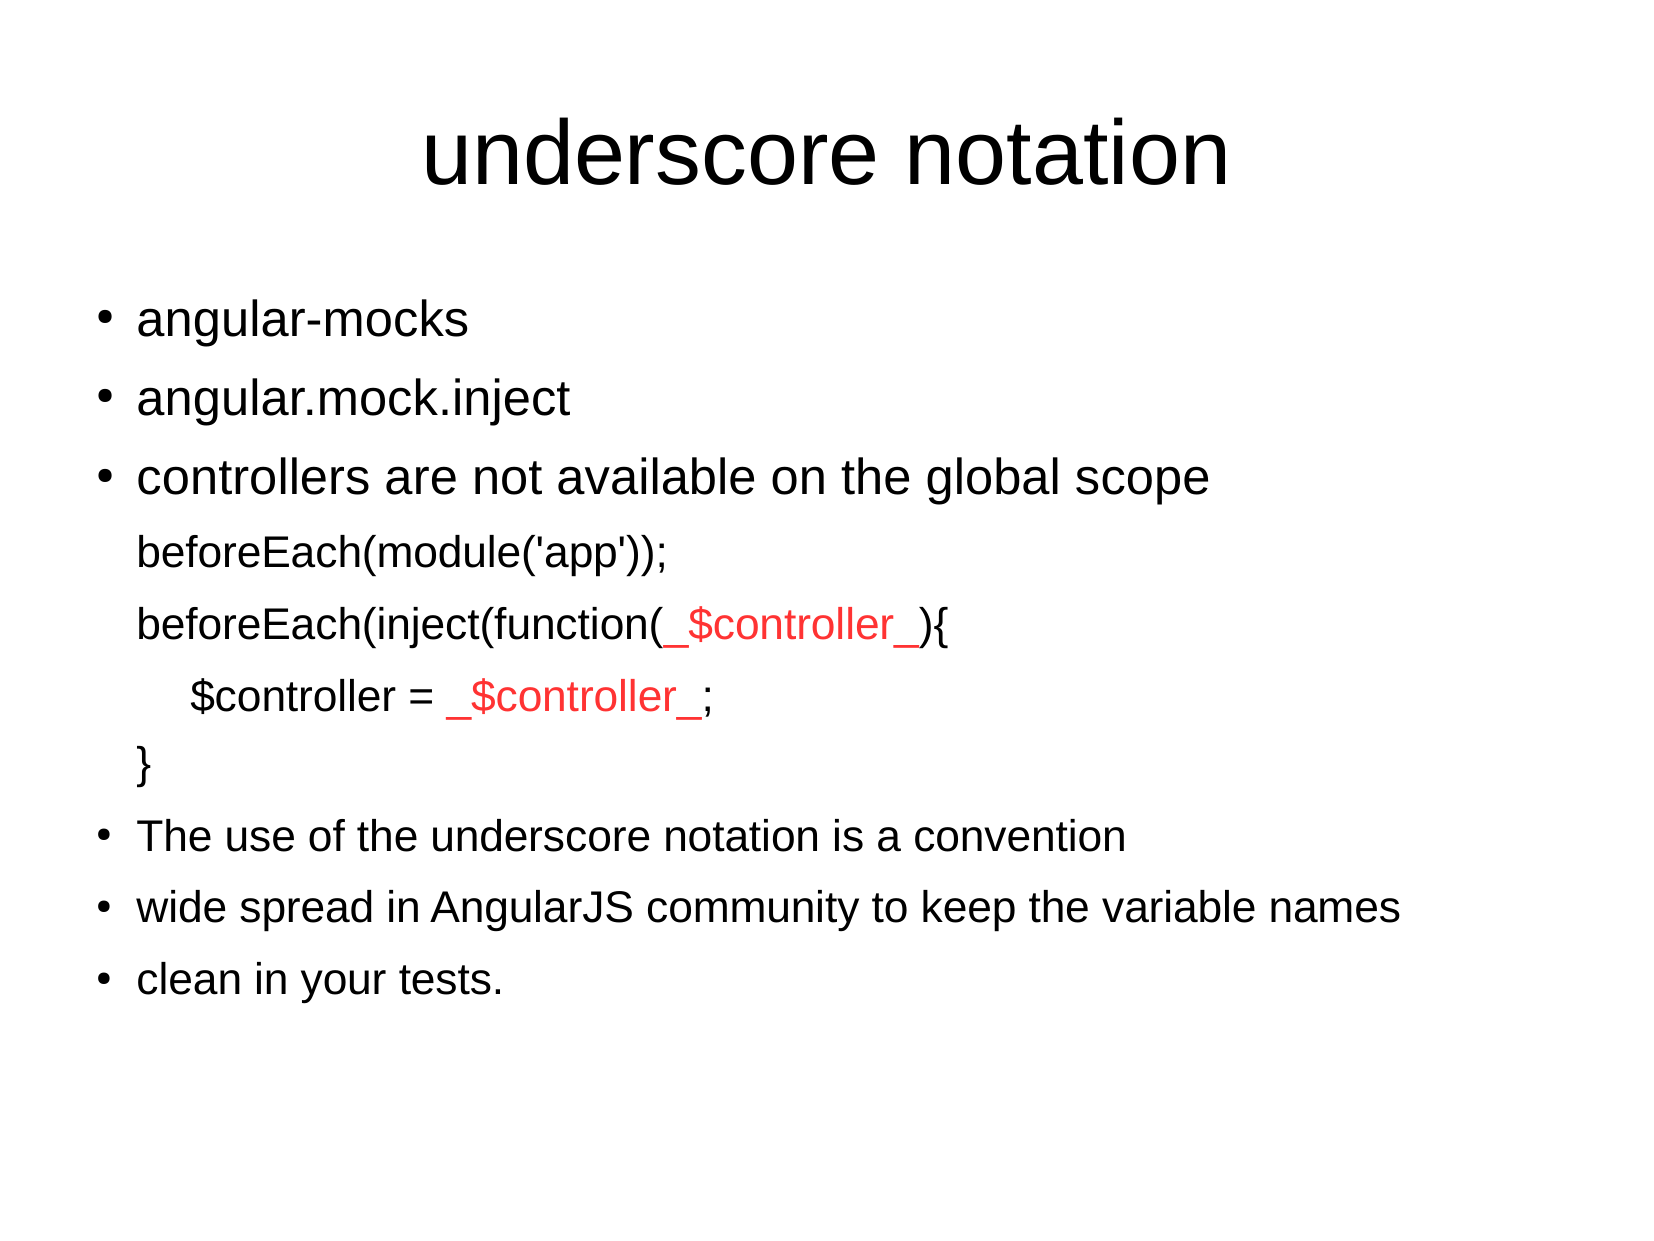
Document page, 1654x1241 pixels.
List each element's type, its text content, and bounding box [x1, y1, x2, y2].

list angular-mocks angular.mock.inject controllers are not available on the global scope beforeEach(module('app')); beforeEach(inject(function(_$controller_){ $controller = _$controller_; } The use of the underscore notation is a convention wide spread in AngularJS community to keep the variable names clean in your tests. [82, 290, 1571, 1010]
title underscore notation [82, 49, 1571, 257]
